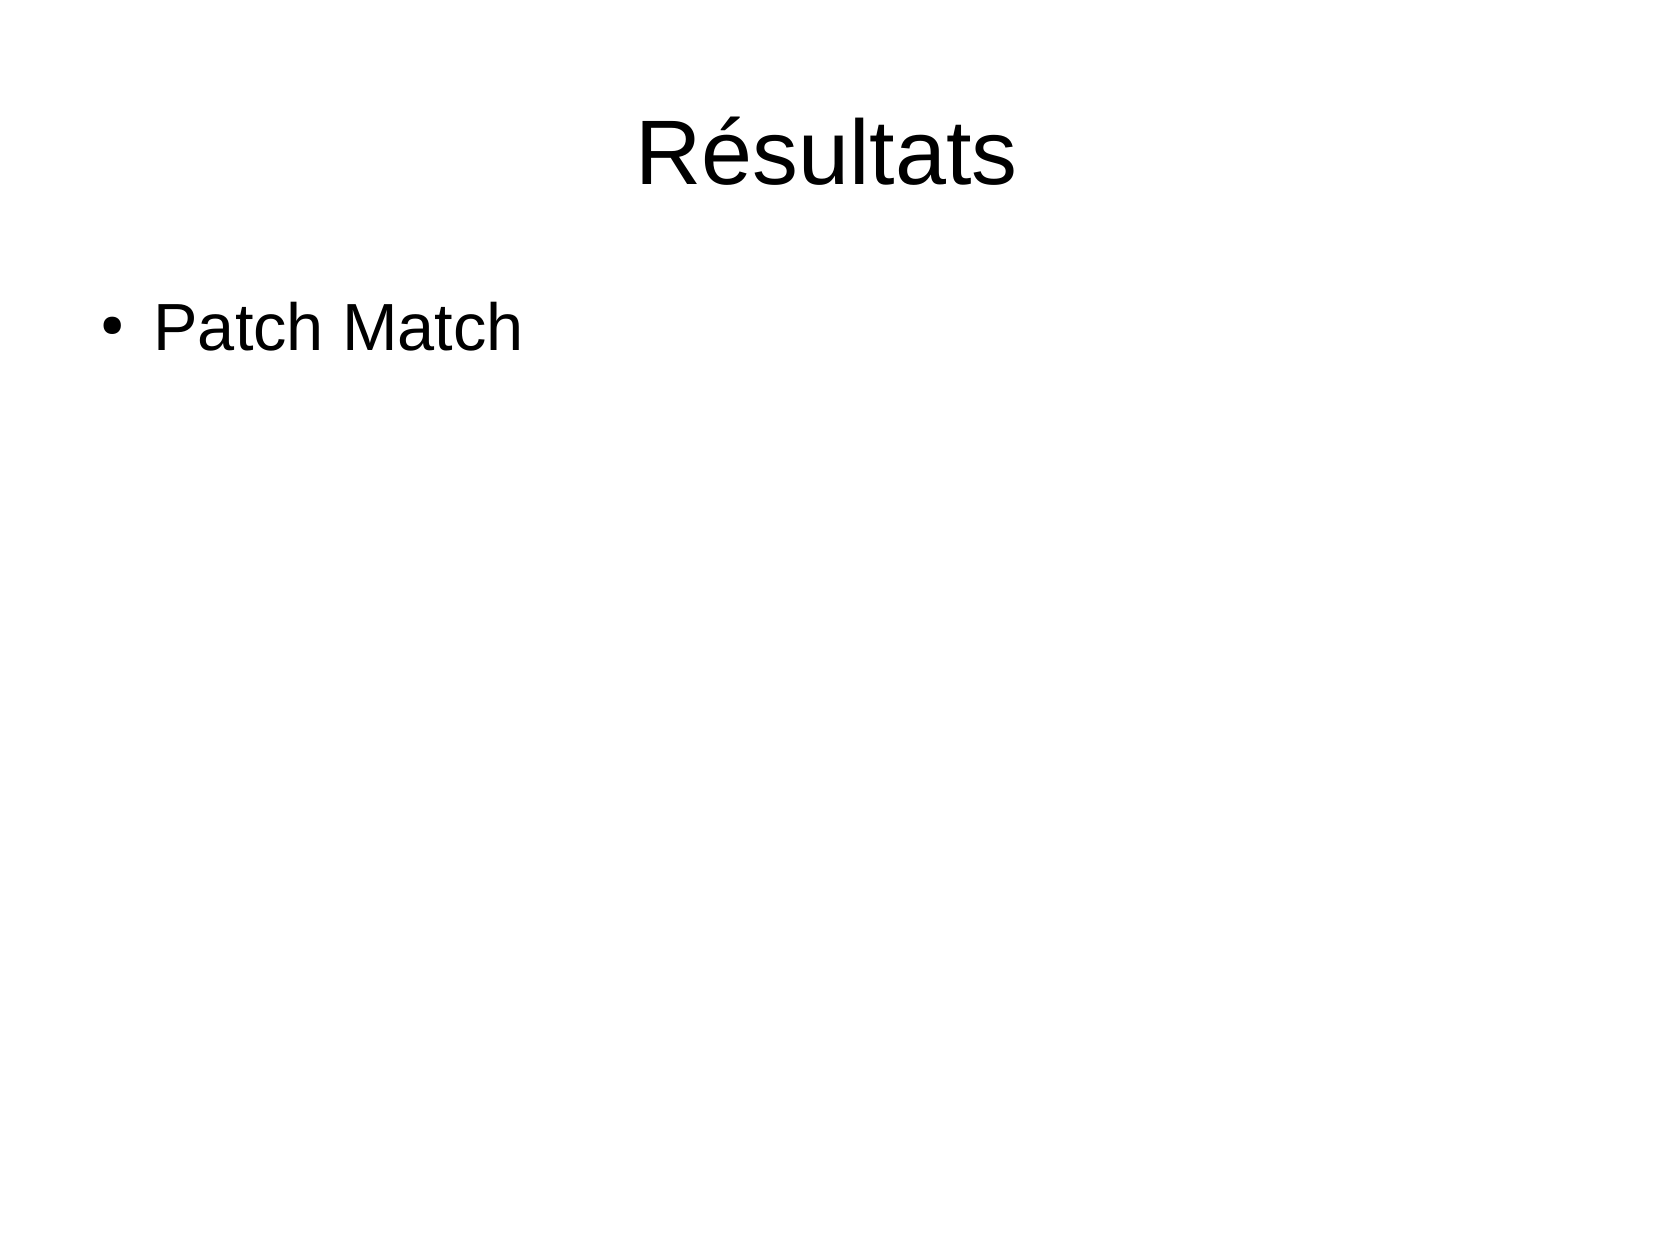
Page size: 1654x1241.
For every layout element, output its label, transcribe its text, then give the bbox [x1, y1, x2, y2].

title Résultats [82, 49, 1571, 257]
list Patch Match [82, 290, 1571, 1010]
